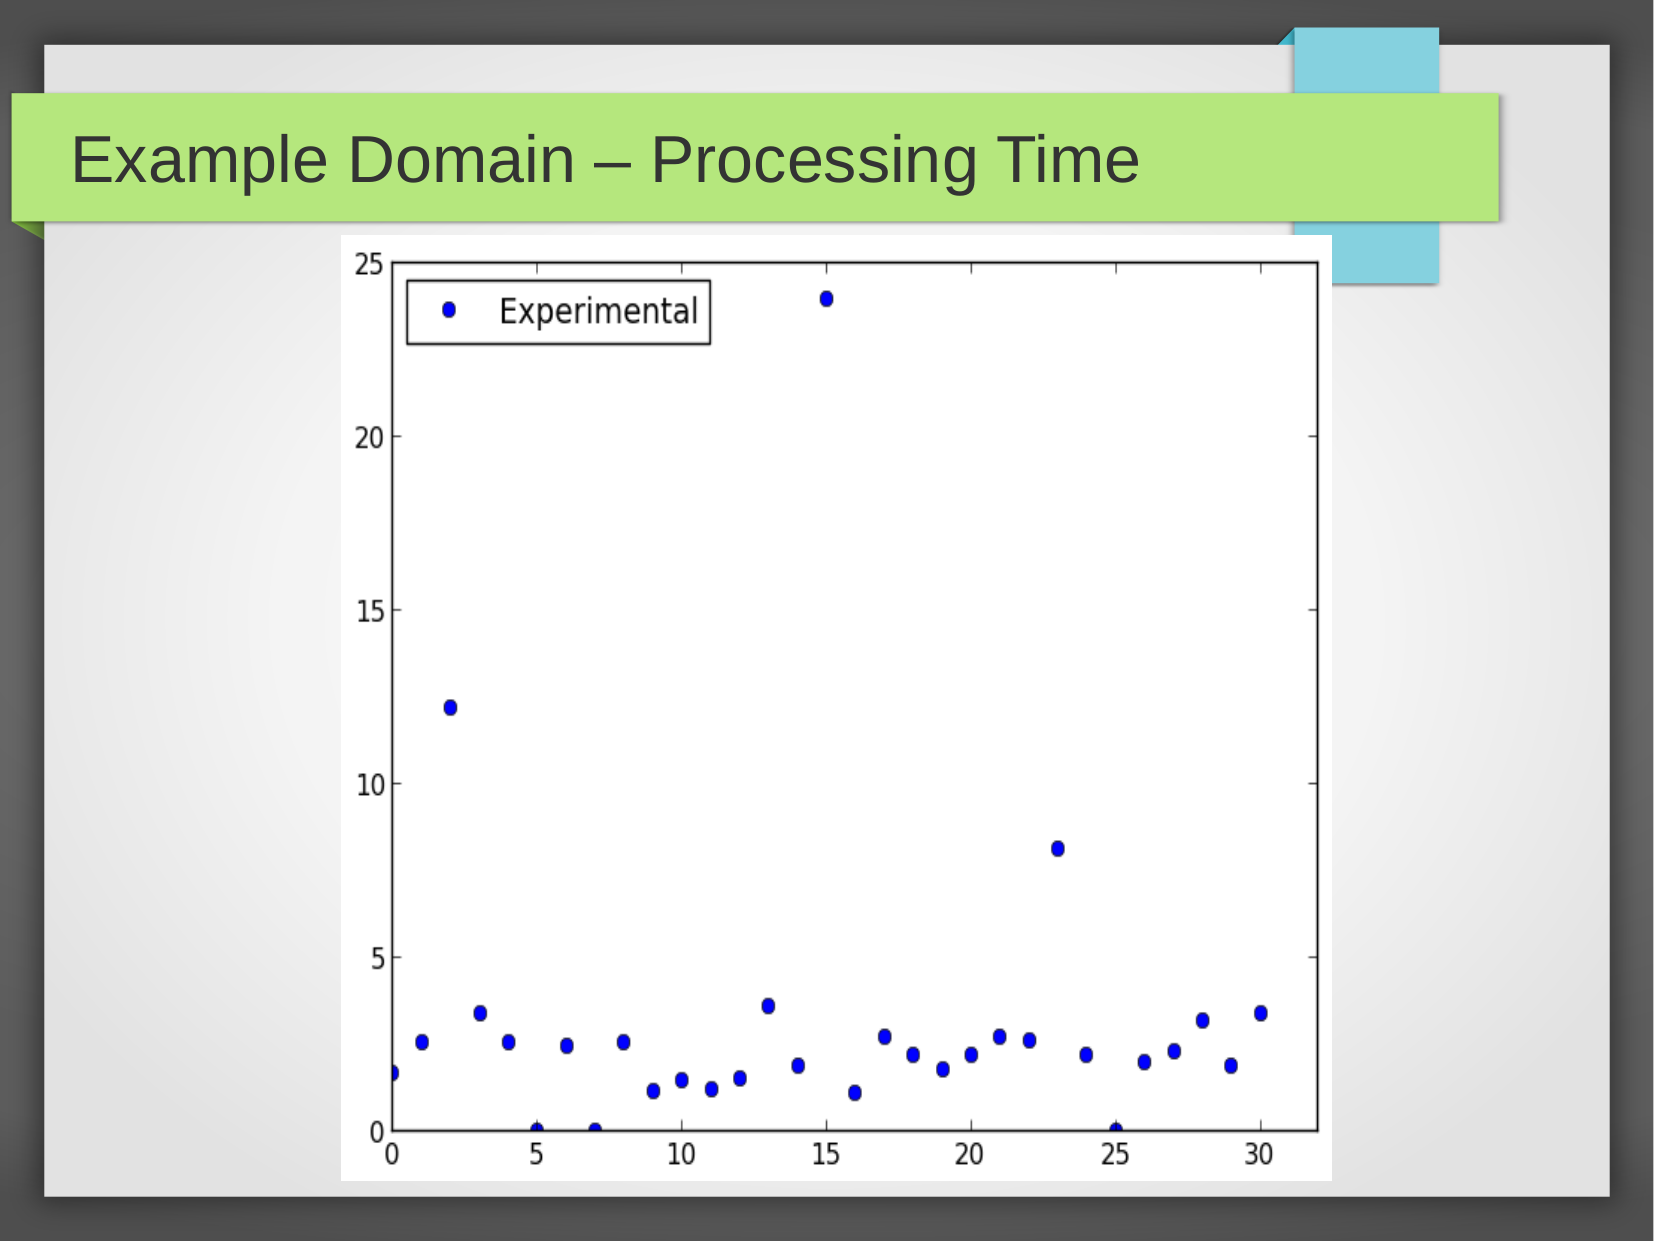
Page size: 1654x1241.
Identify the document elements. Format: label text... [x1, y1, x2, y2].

title Example Domain – Processing Time [70, 106, 1591, 213]
picture [0, 0, 1654, 1241]
